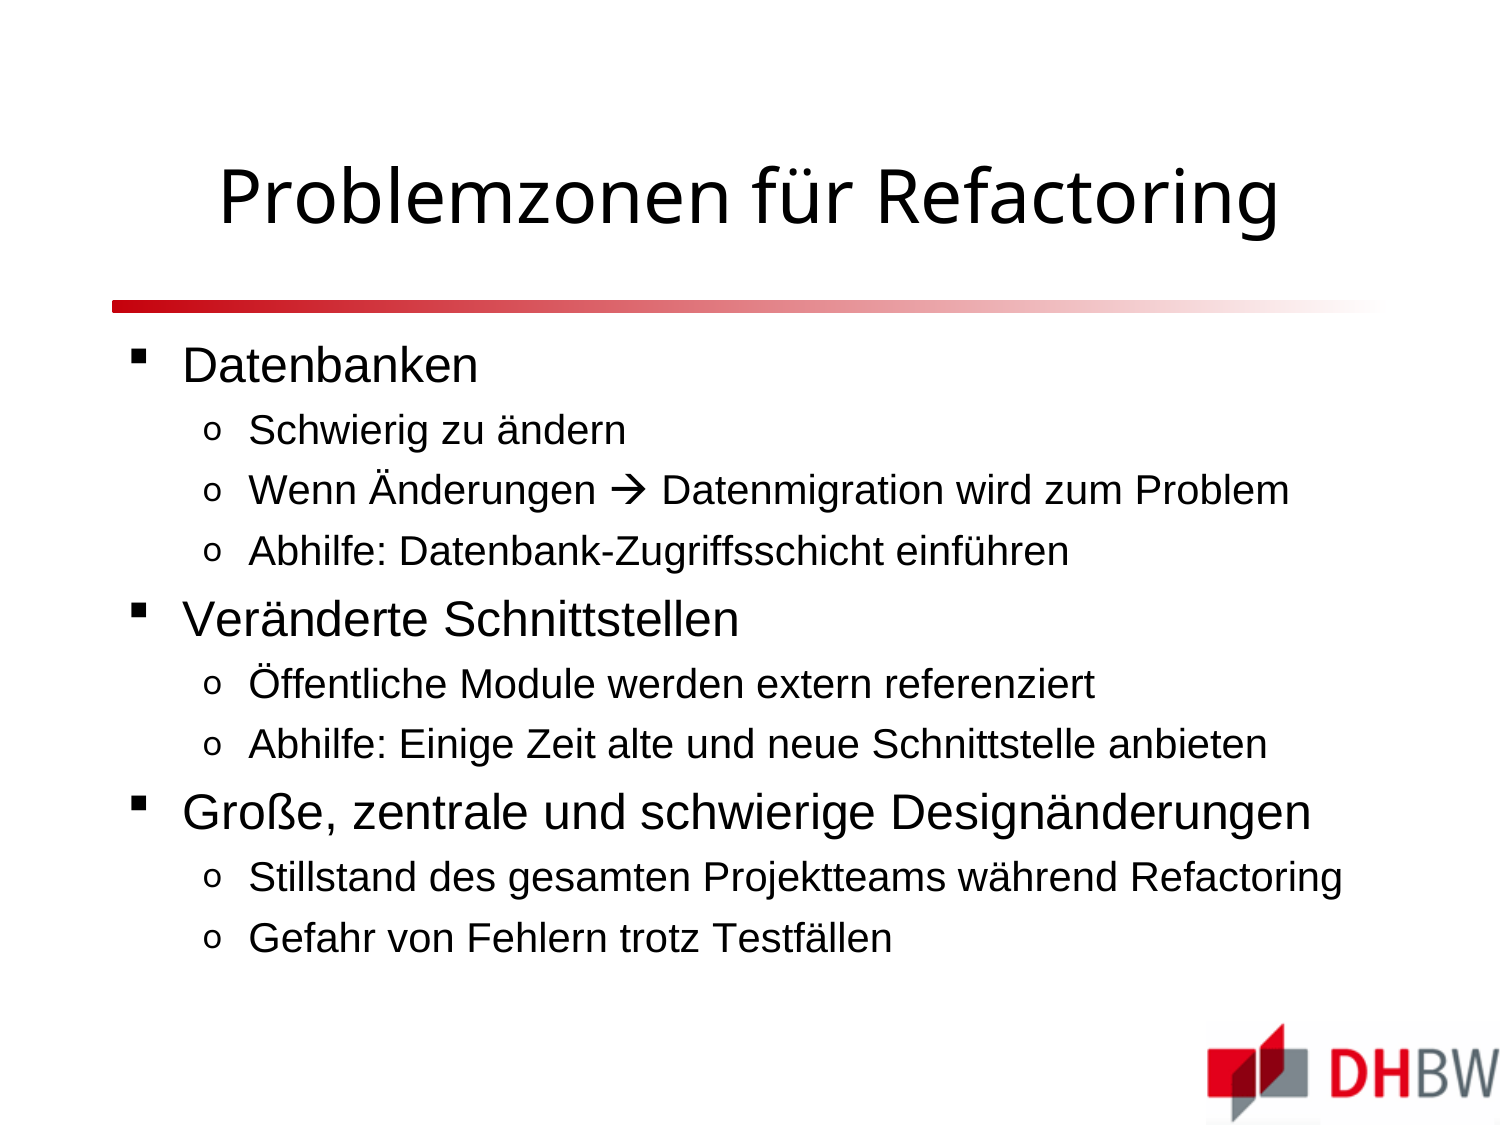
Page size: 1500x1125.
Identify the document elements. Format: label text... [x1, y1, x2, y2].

list Datenbanken Schwierig zu ändern Wenn Änderungen  Datenmigration wird zum Problem Abhilfe: Datenbank-Zugriffsschicht einführen Veränderte Schnittstellen Öffentliche Module werden extern referenziert Abhilfe: Einige Zeit alte und neue Schnittstelle anbieten Große, zentrale und schwierige Designänderungen Stillstand des gesamten Projektteams während Refactoring Gefahr von Fehlern trotz Testfällen [112, 324, 1388, 1125]
picture [1388, 1021, 1500, 1125]
title Problemzonen für Refactoring [112, 99, 1388, 288]
